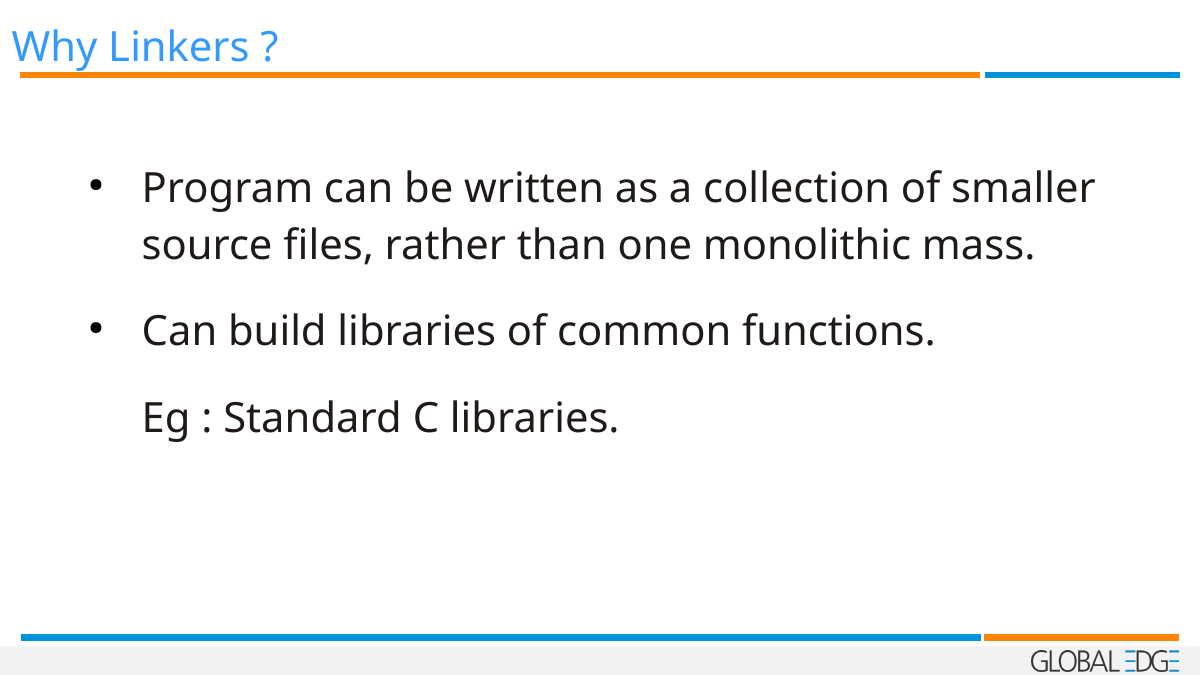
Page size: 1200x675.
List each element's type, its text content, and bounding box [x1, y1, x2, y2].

title Why Linkers ? [11, 18, 1087, 71]
picture [1031, 650, 1179, 672]
list Program can be written as a collection of smaller source files, rather than one monolithic mass. Can build libraries of common functions. Eg : Standard C libraries. [70, 82, 1134, 623]
